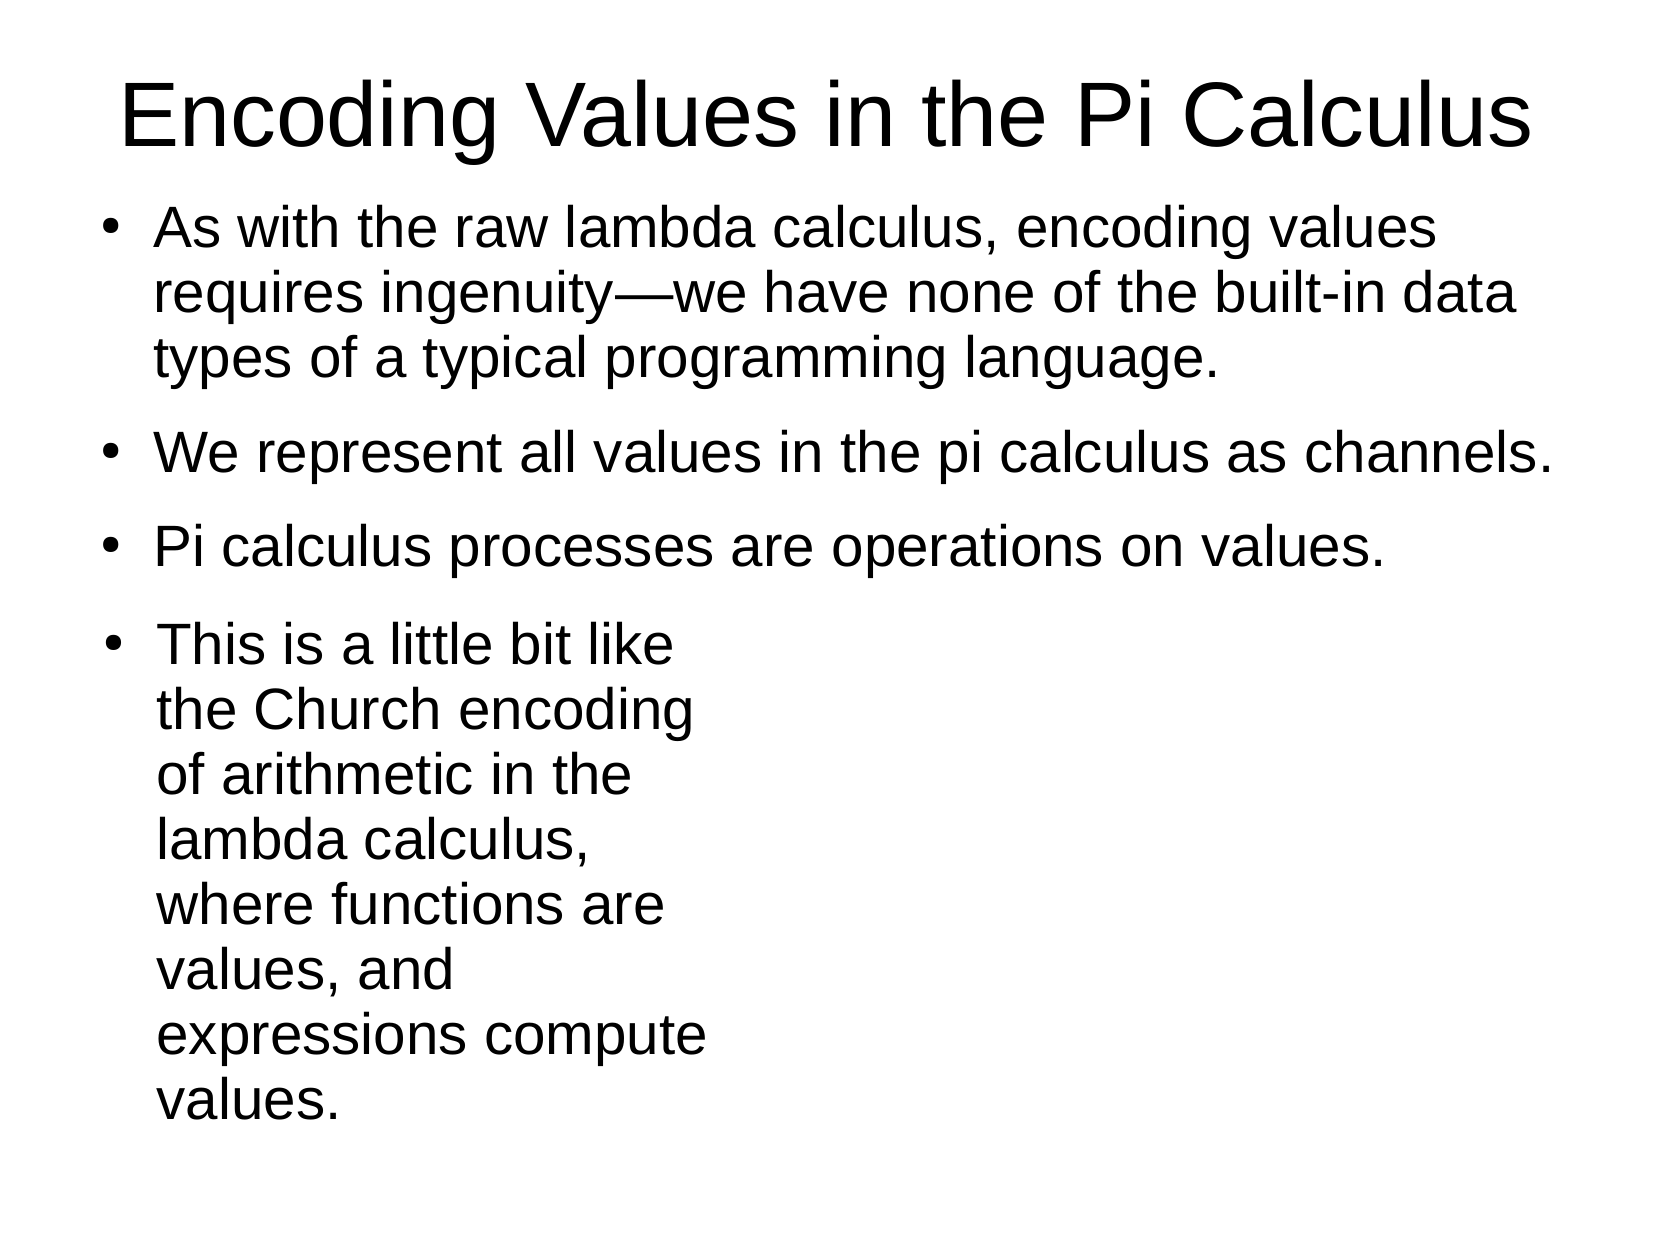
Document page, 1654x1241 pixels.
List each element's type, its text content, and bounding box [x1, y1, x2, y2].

list As with the raw lambda calculus, encoding values requires ingenuity—we have none of the built-in data types of a typical programming language. We represent all values in the pi calculus as channels. Pi calculus processes are operations on values. [82, 195, 1571, 601]
title Encoding Values in the Pi Calculus [82, 49, 1571, 181]
text_box This is a little bit like the Church encoding of arithmetic in the lambda calculus, where functions are values, and expressions compute values. [85, 611, 751, 1171]
